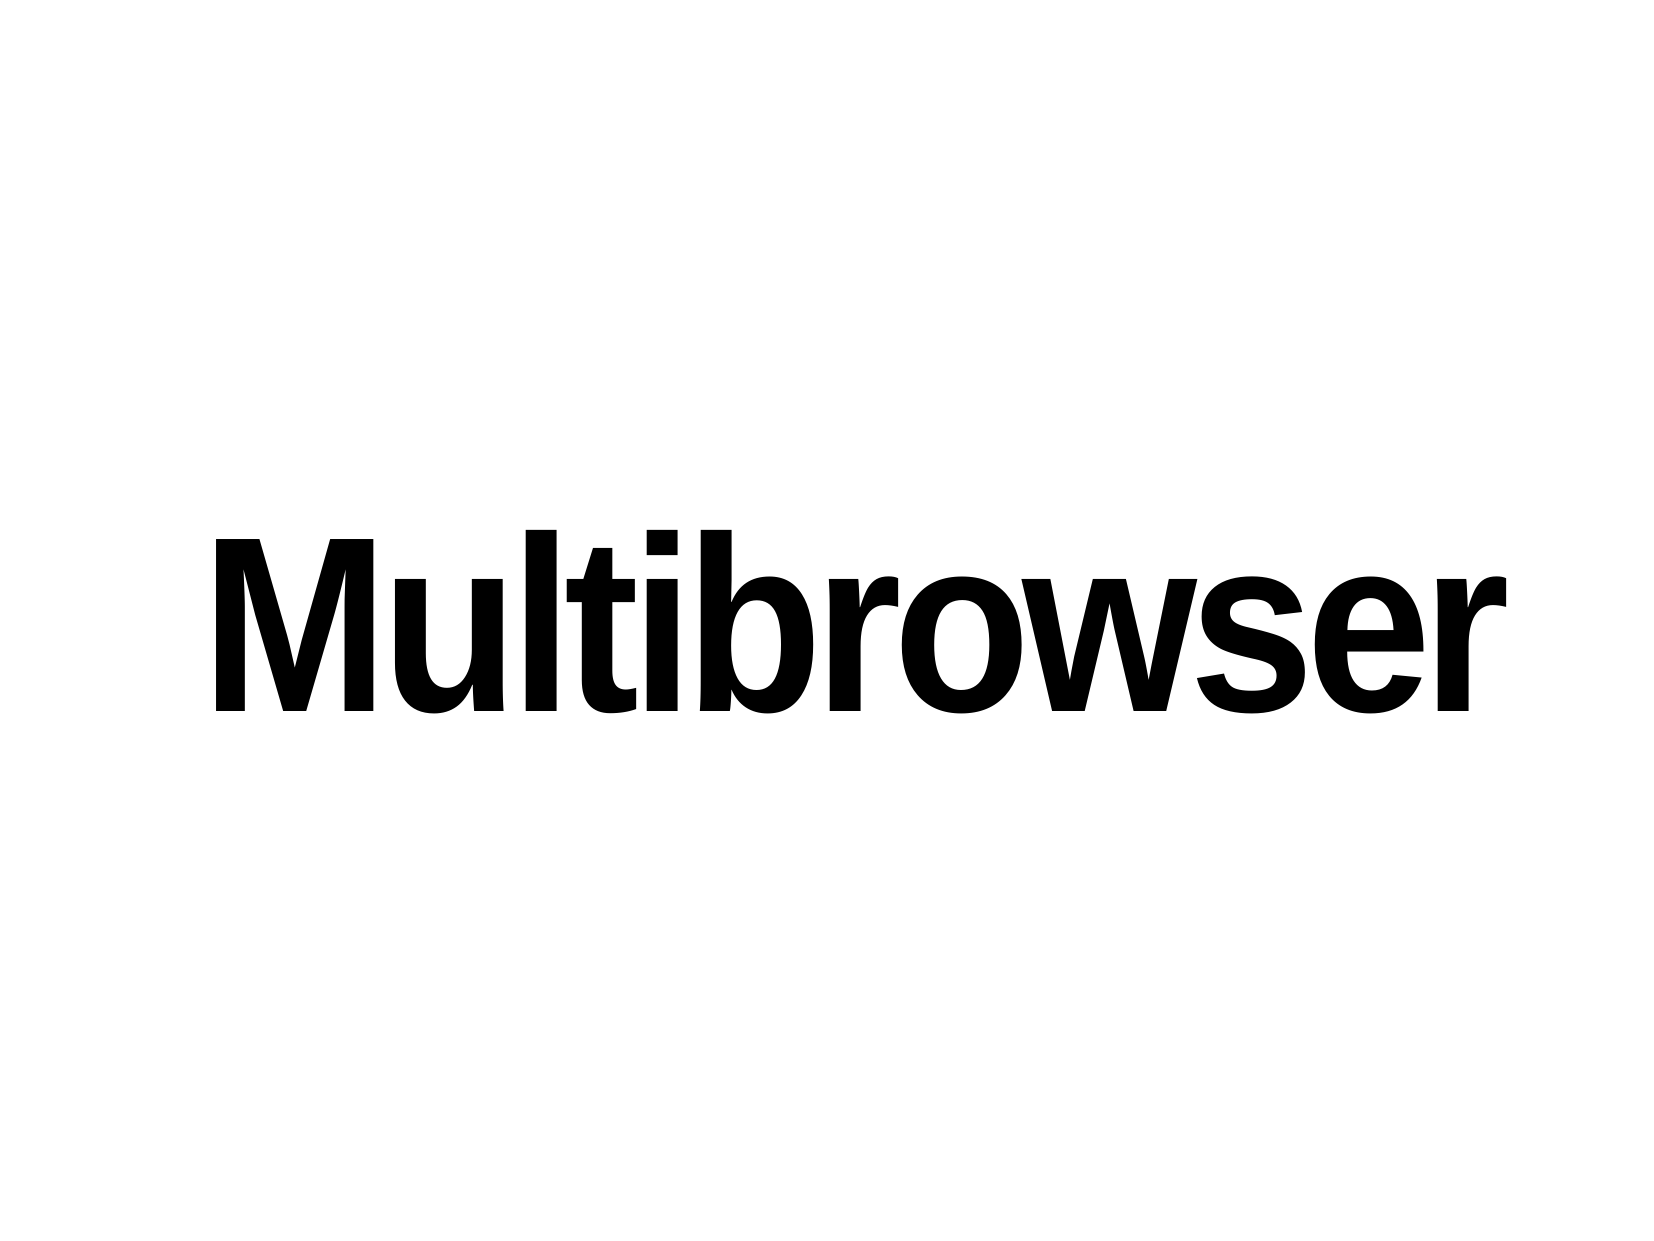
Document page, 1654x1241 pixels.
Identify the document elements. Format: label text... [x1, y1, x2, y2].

title Multibrowser [112, 49, 1601, 1201]
